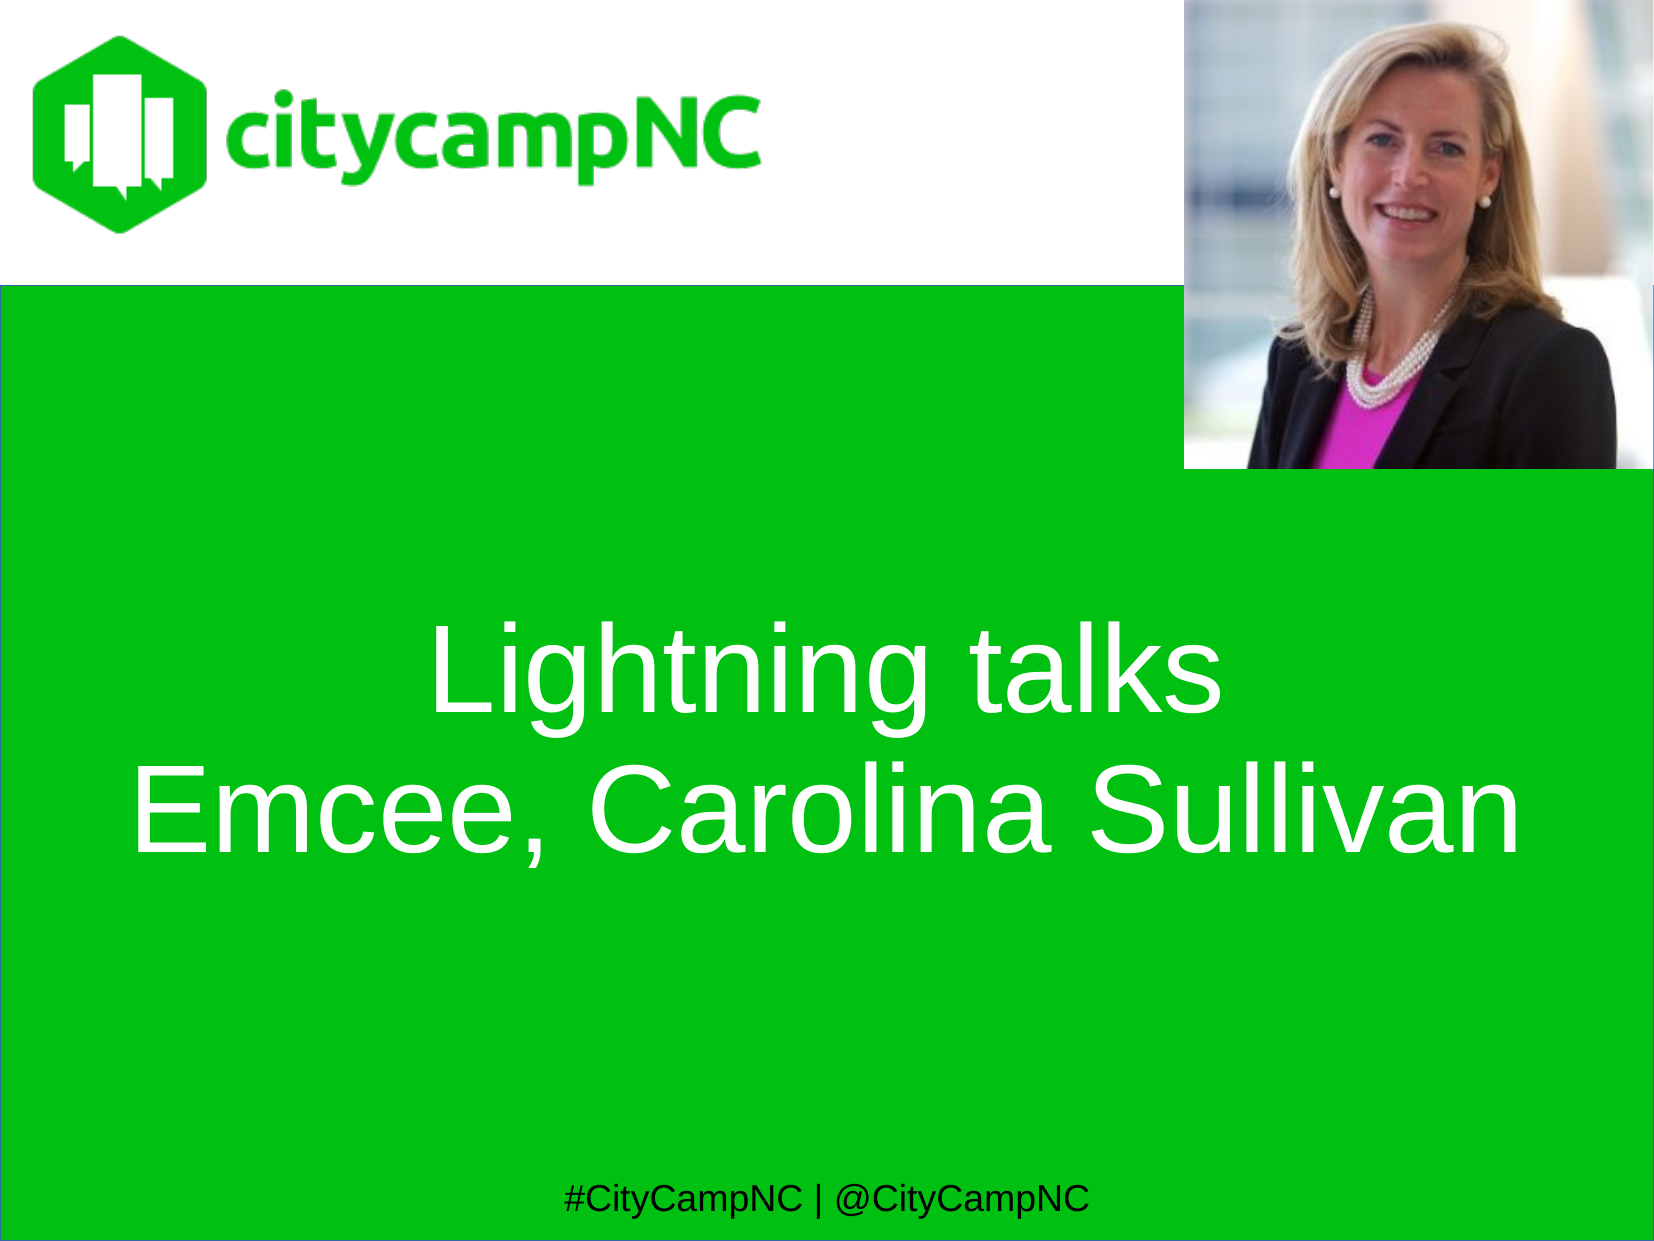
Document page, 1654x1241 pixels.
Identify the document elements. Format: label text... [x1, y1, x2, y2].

text_box Lightning talks Emcee, Carolina Sullivan [113, 591, 1540, 887]
picture [0, 3, 794, 267]
picture [1184, 0, 1654, 469]
